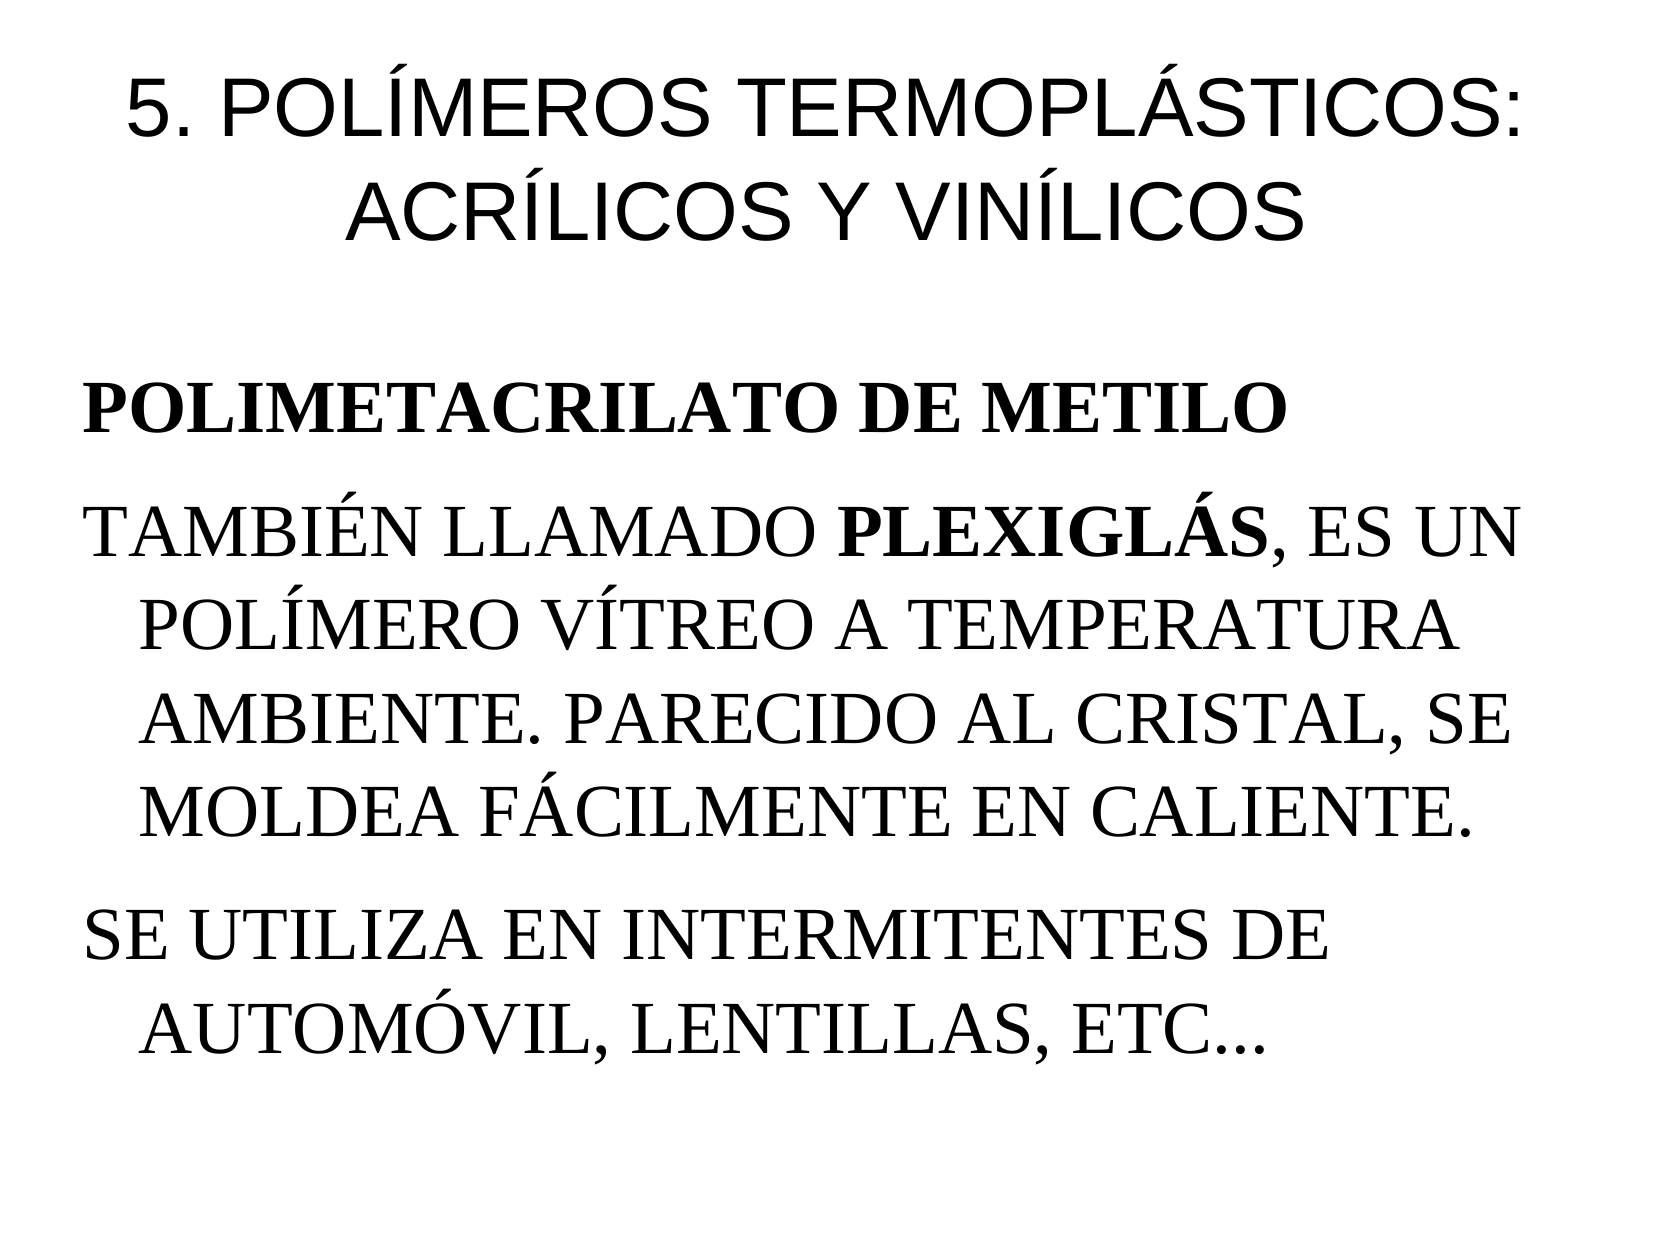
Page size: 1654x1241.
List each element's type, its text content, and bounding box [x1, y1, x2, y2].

list POLIMETACRILATO DE METILO TAMBIÉN LLAMADO PLEXIGLÁS, ES UN POLÍMERO VÍTREO A TEMPERATURA AMBIENTE. PARECIDO AL CRISTAL, SE MOLDEA FÁCILMENTE EN CALIENTE. SE UTILIZA EN INTERMITENTES DE AUTOMÓVIL, LENTILLAS, ETC... [82, 354, 1571, 1109]
title 5. POLÍMEROS TERMOPLÁSTICOS: ACRÍLICOS Y VINÍLICOS [82, 48, 1571, 257]
